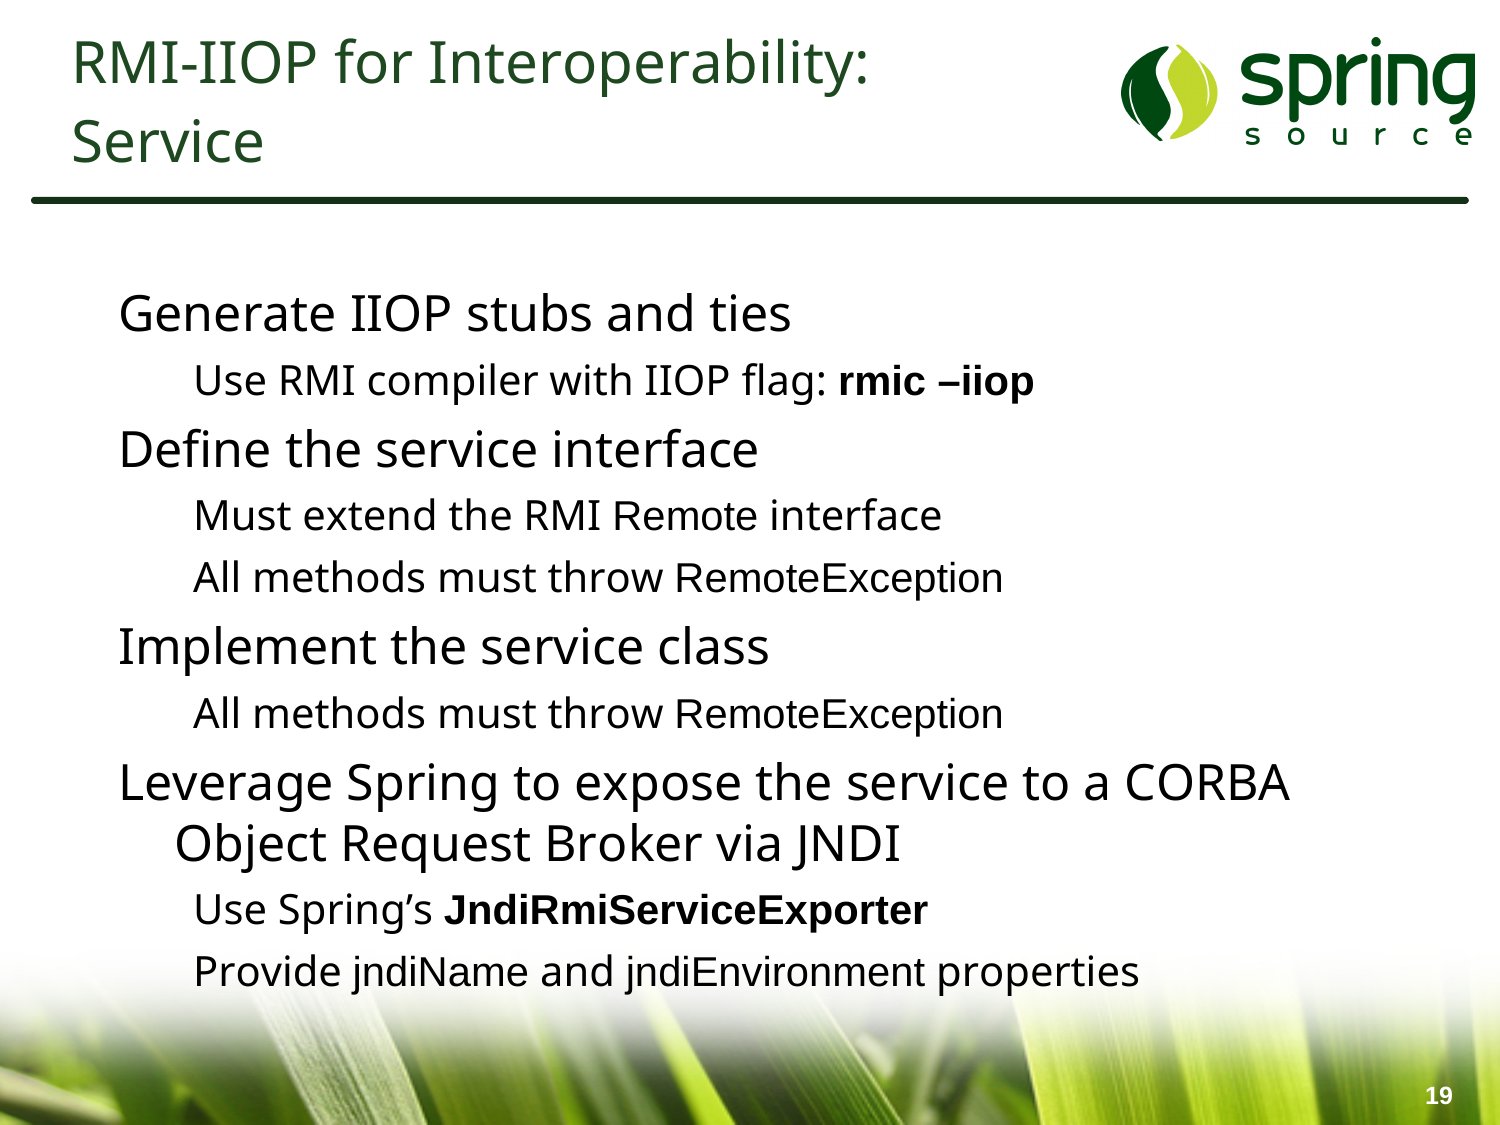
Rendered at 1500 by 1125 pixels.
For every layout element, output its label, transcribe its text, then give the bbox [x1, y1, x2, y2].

picture [1121, 37, 1475, 145]
list Generate IIOP stubs and ties Use RMI compiler with IIOP flag: rmic –iiop Define the service interface Must extend the RMI Remote interface All methods must throw RemoteException Implement the service class All methods must throw RemoteException Leverage Spring to expose the service to a CORBA Object Request Broker via JNDI Use Spring’s JndiRmiServiceExporter Provide jndiName and jndiEnvironment properties [103, 275, 1394, 1019]
picture [0, 944, 1500, 1125]
title RMI-IIOP for Interoperability: Service [56, 13, 1089, 176]
